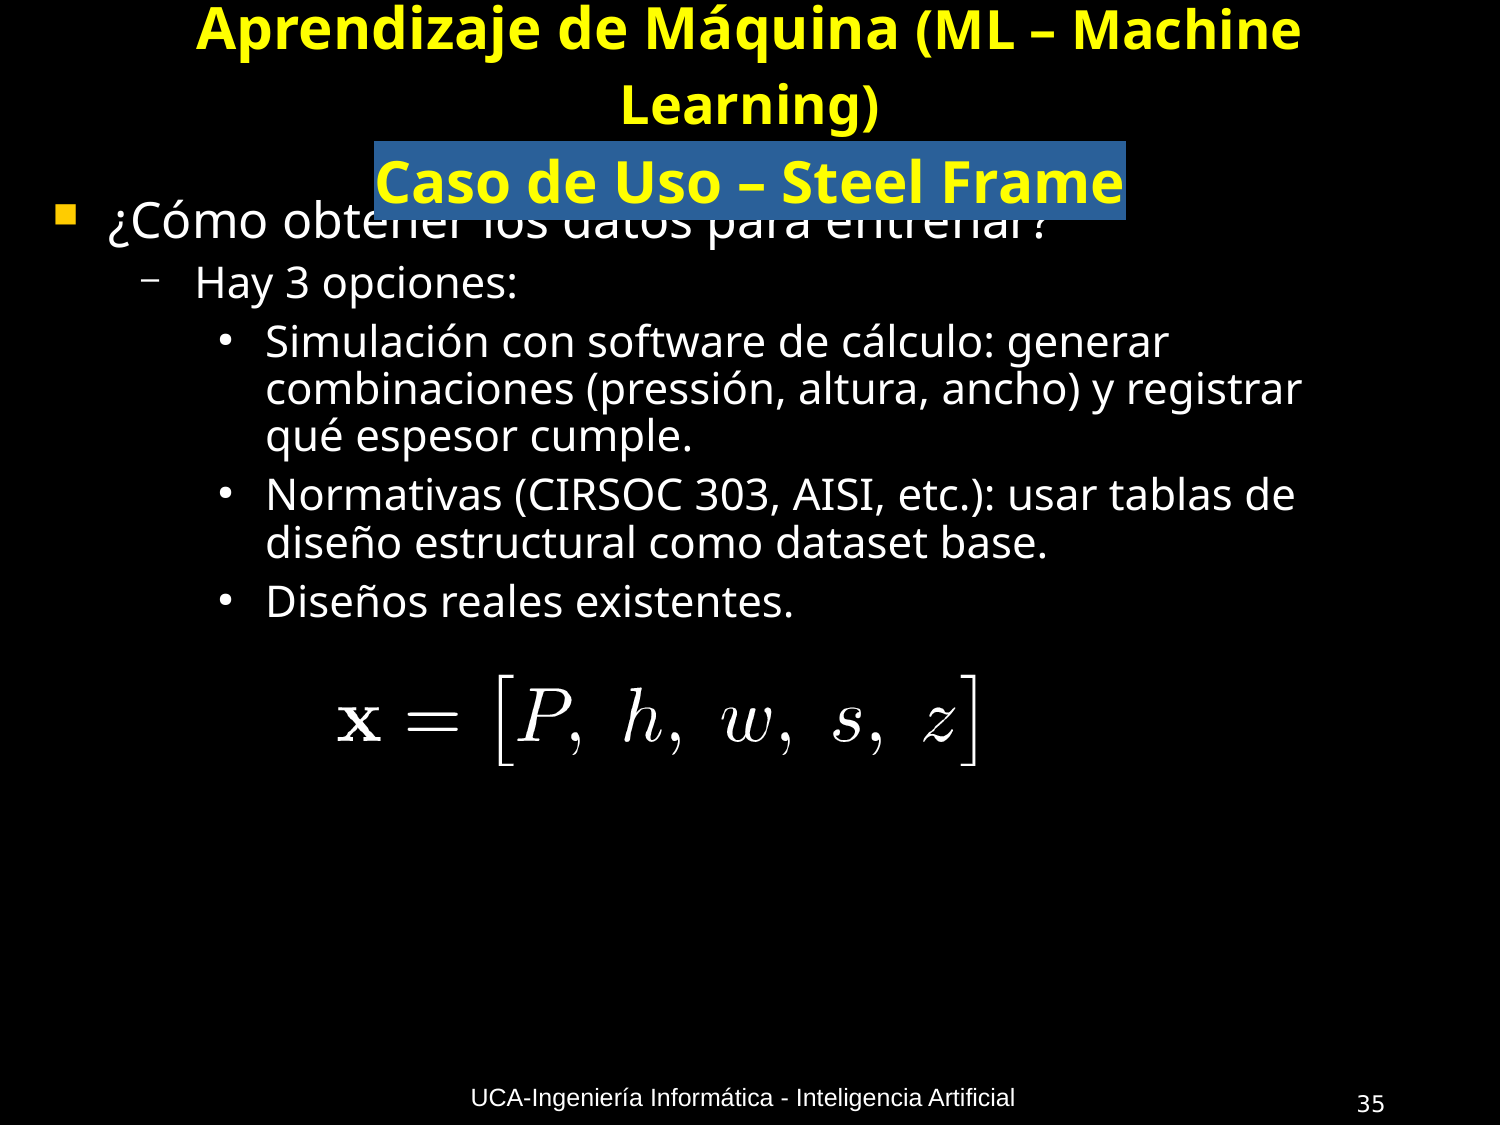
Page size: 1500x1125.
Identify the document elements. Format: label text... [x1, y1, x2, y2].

text_box ¿Cómo obtener los datos para entrenar? Hay 3 opciones: Simulación con software de cálculo: generar combinaciones (pressión, altura, ancho) y registrar qué espesor cumple. Normativas (CIRSOC 303, AISI, etc.): usar tablas de diseño estructural como dataset base. Diseños reales existentes. [37, 187, 1388, 1013]
picture [337, 674, 976, 766]
title Aprendizaje de Máquina (ML – Machine Learning) Caso de Uso – Steel Frame [75, 45, 1425, 162]
